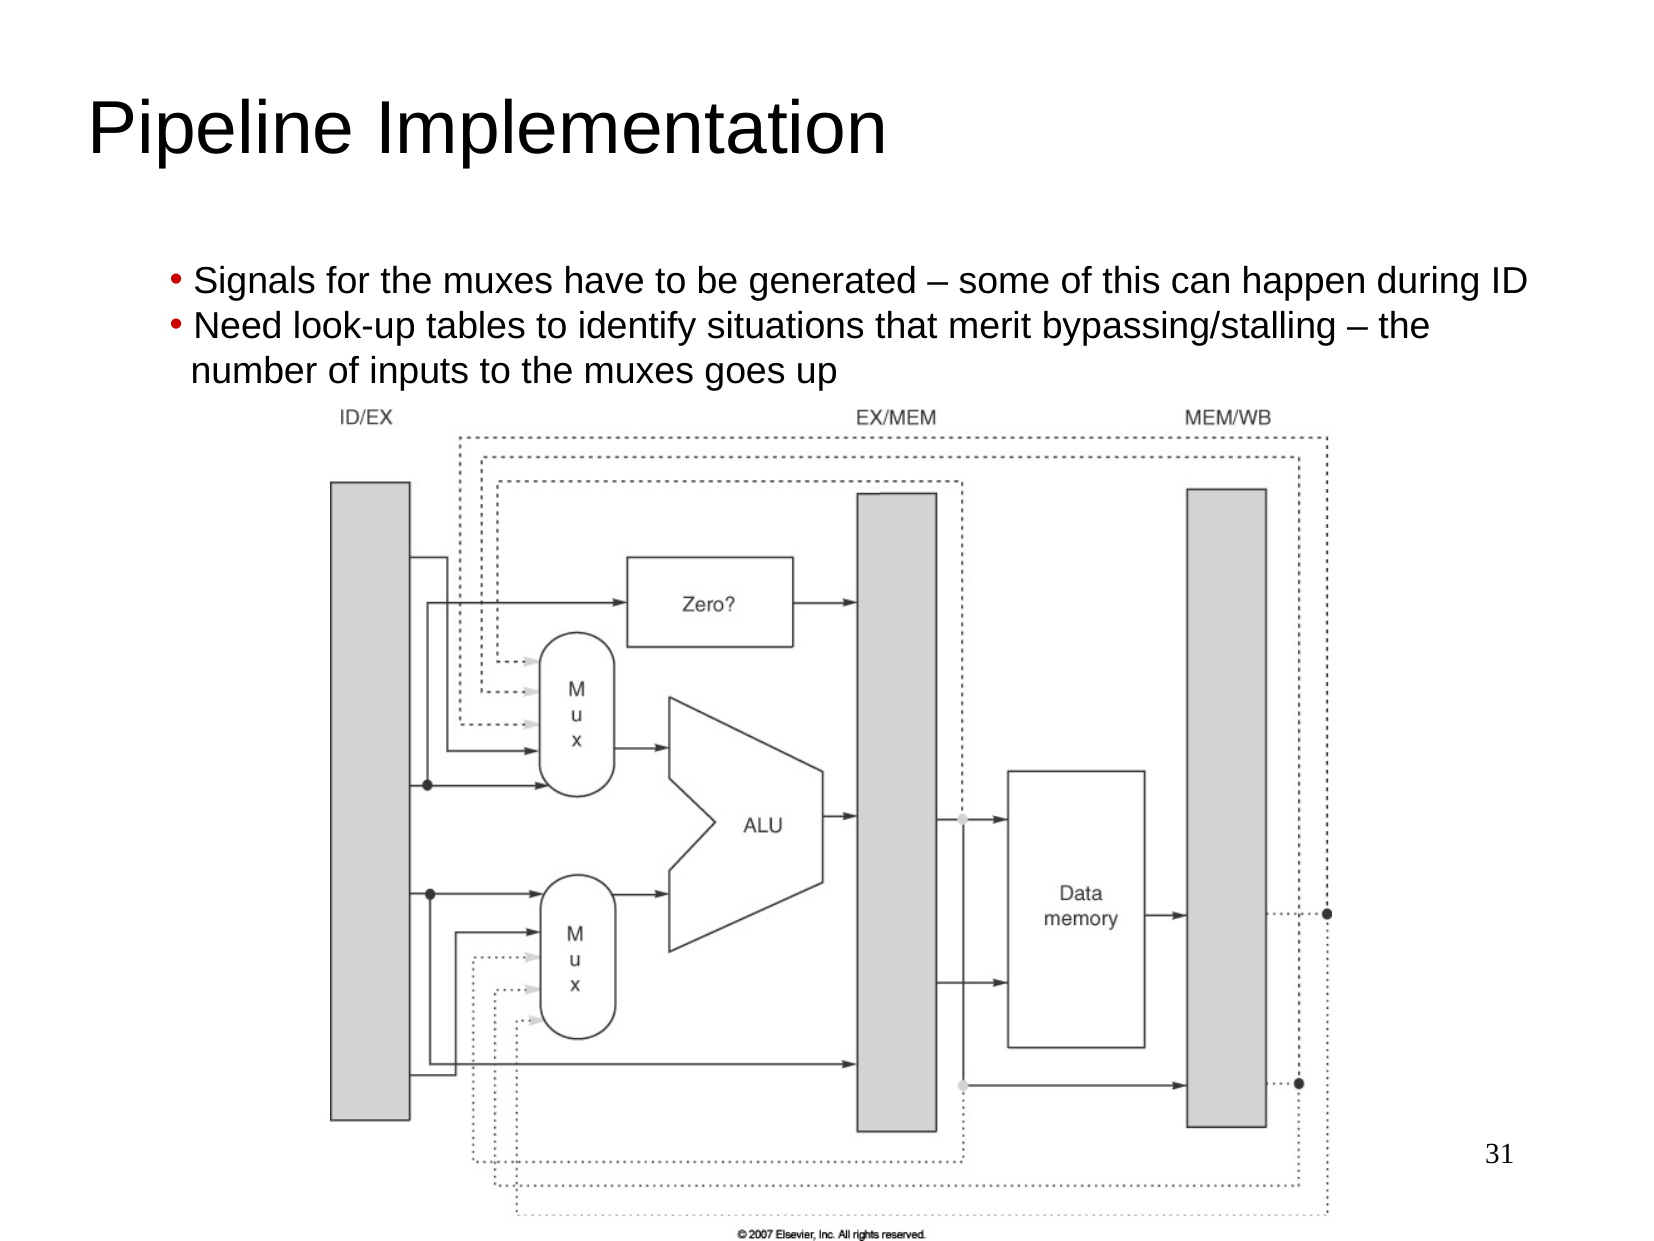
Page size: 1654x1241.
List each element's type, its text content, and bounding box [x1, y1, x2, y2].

text_box Signals for the muxes have to be generated – some of this can happen during ID Need look-up tables to identify situations that merit bypassing/stalling – the number of inputs to the muxes goes up [154, 247, 1544, 399]
picture [330, 409, 1332, 1241]
text_box <number> [1332, 1129, 1530, 1213]
text_box Pipeline Implementation [72, 71, 904, 177]
